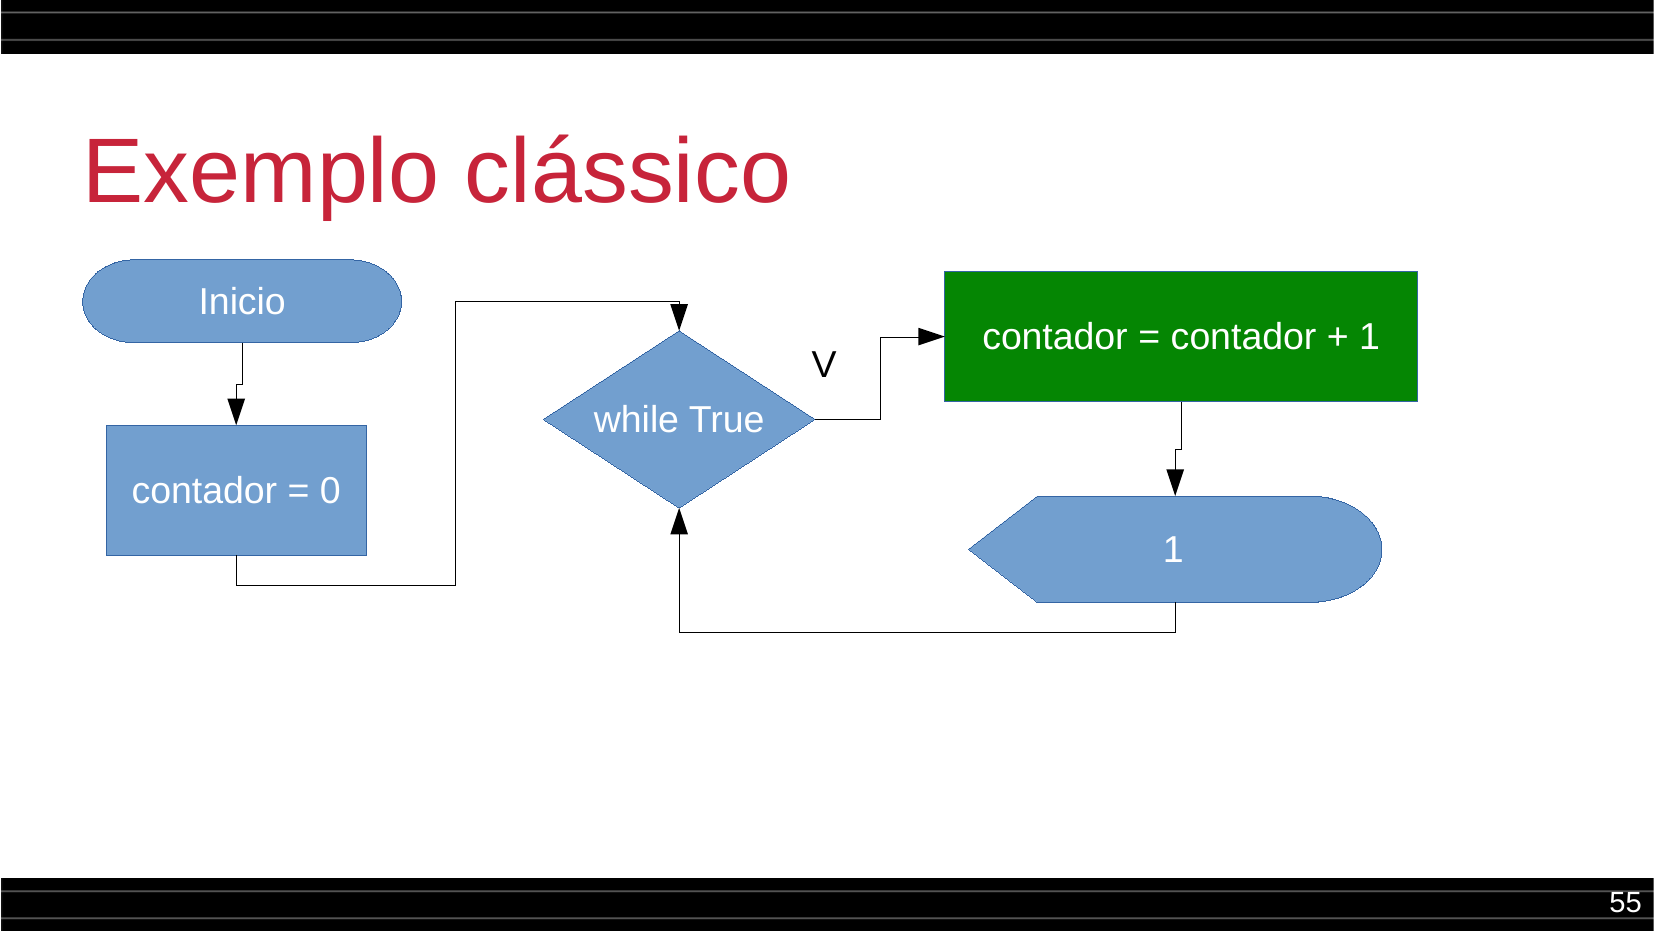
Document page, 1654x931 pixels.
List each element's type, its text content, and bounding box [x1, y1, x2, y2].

text_box while True [543, 331, 815, 508]
title Exemplo clássico [82, 92, 1571, 249]
text_box V [796, 336, 868, 394]
text_box contador = contador + 1 [944, 271, 1418, 402]
picture [1, 0, 1654, 54]
text_box contador = 0 [106, 425, 367, 556]
text_box 1 [968, 496, 1382, 603]
picture [1, 878, 1654, 931]
text_box Inicio [82, 259, 402, 343]
